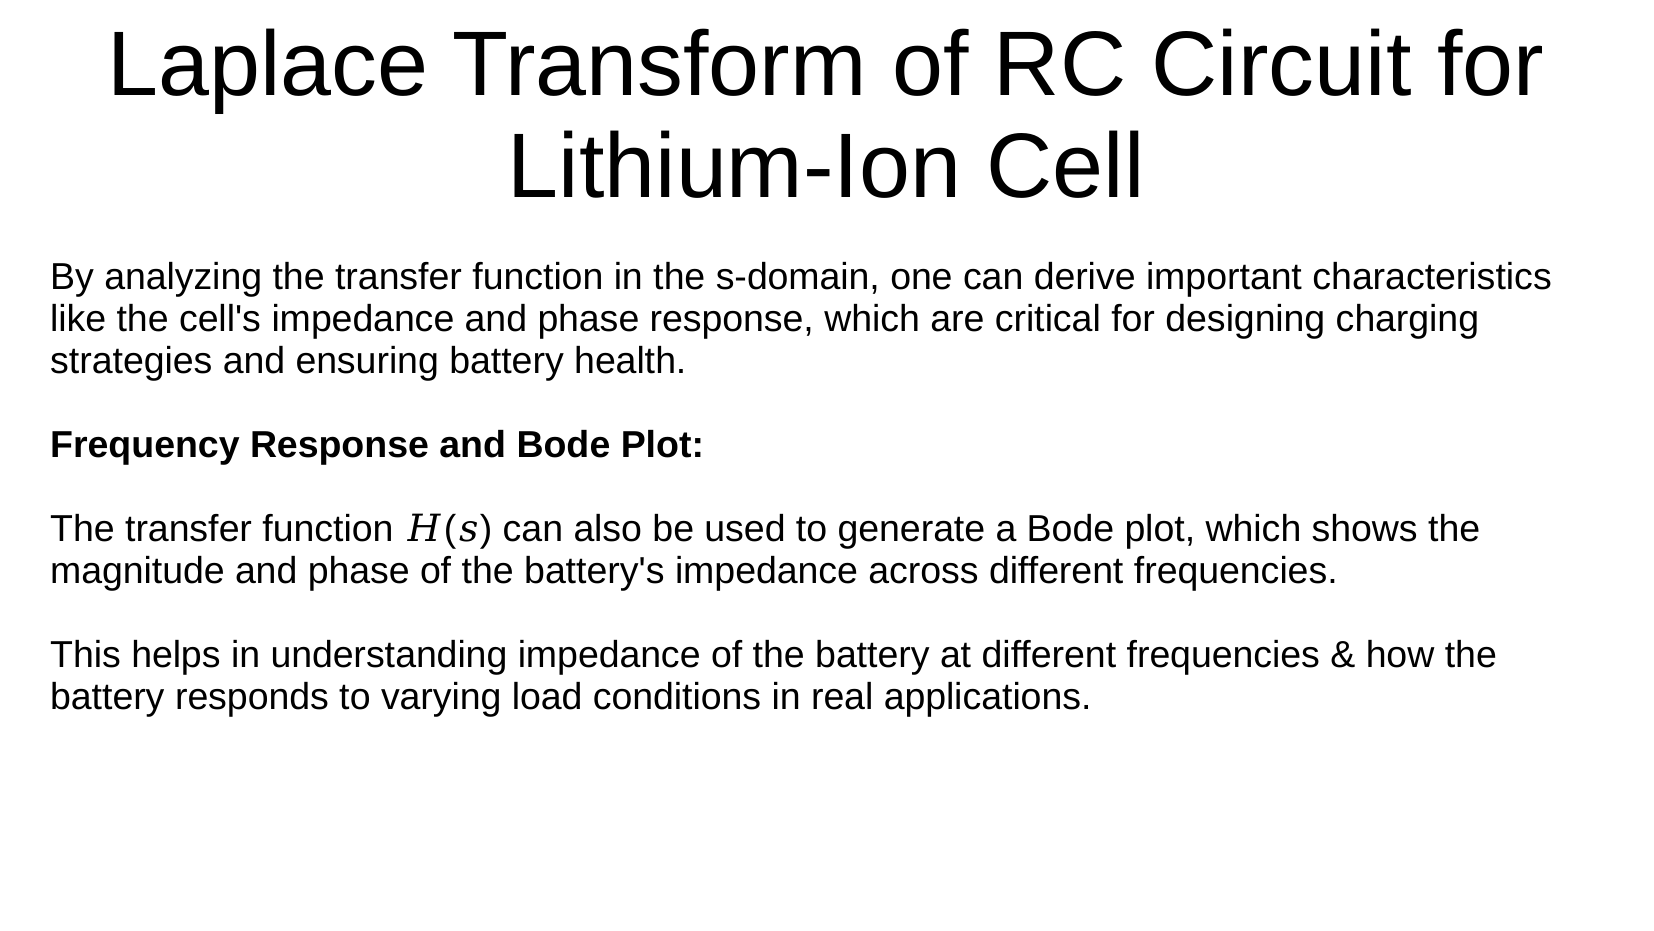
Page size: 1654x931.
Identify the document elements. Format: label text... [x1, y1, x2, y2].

text_box By analyzing the transfer function in the s-domain, one can derive important characteristics like the cell's impedance and phase response, which are critical for designing charging strategies and ensuring battery health. Frequency Response and Bode Plot: The transfer function 𝐻(𝑠) can also be used to generate a Bode plot, which shows the magnitude and phase of the battery's impedance across different frequencies. This helps in understanding impedance of the battery at different frequencies & how the battery responds to varying load conditions in real applications. [35, 248, 1595, 725]
title Laplace Transform of RC Circuit for Lithium-Ion Cell [82, 12, 1571, 218]
